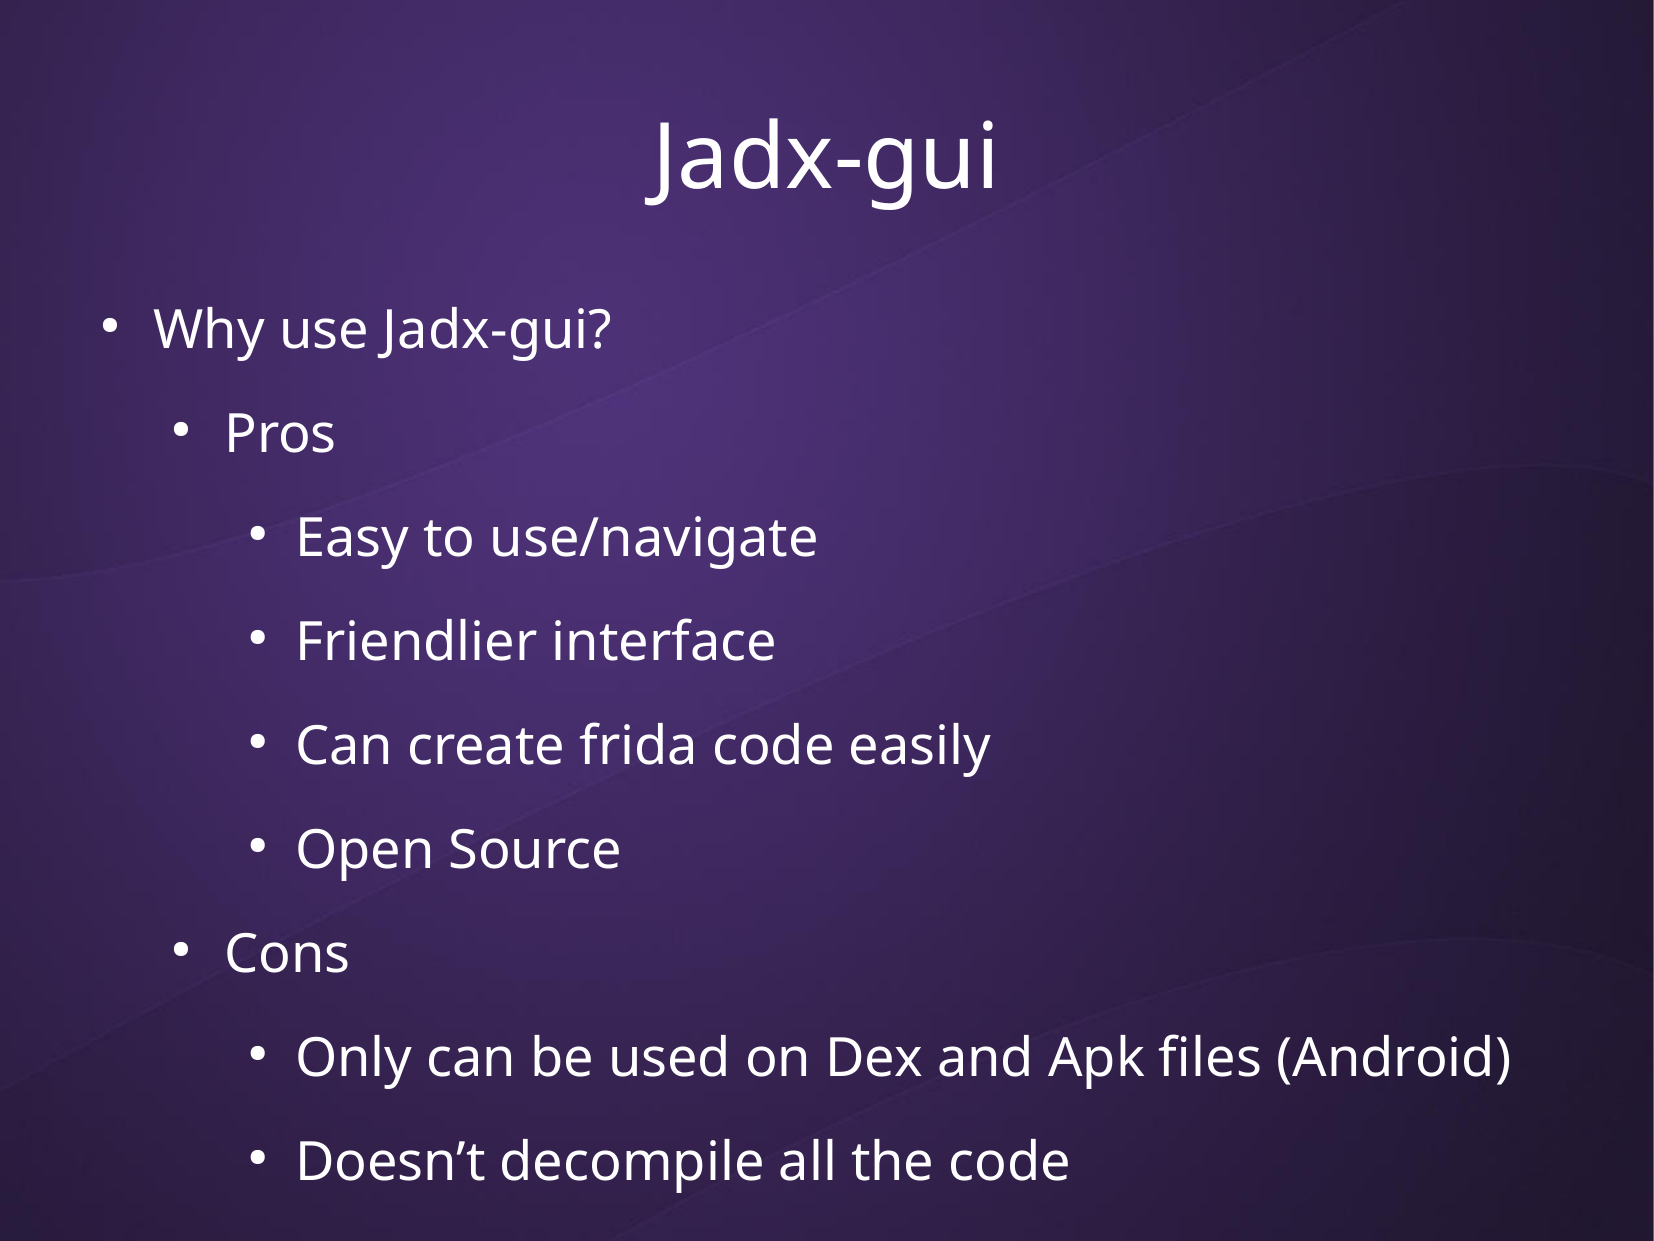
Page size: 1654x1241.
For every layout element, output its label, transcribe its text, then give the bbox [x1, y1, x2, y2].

list Why use Jadx-gui? Pros Easy to use/navigate Friendlier interface Can create frida code easily Open Source Cons Only can be used on Dex and Apk files (Android) Doesn’t decompile all the code [82, 290, 1571, 1211]
picture [0, 0, 1654, 1241]
title Jadx-gui [82, 49, 1571, 257]
